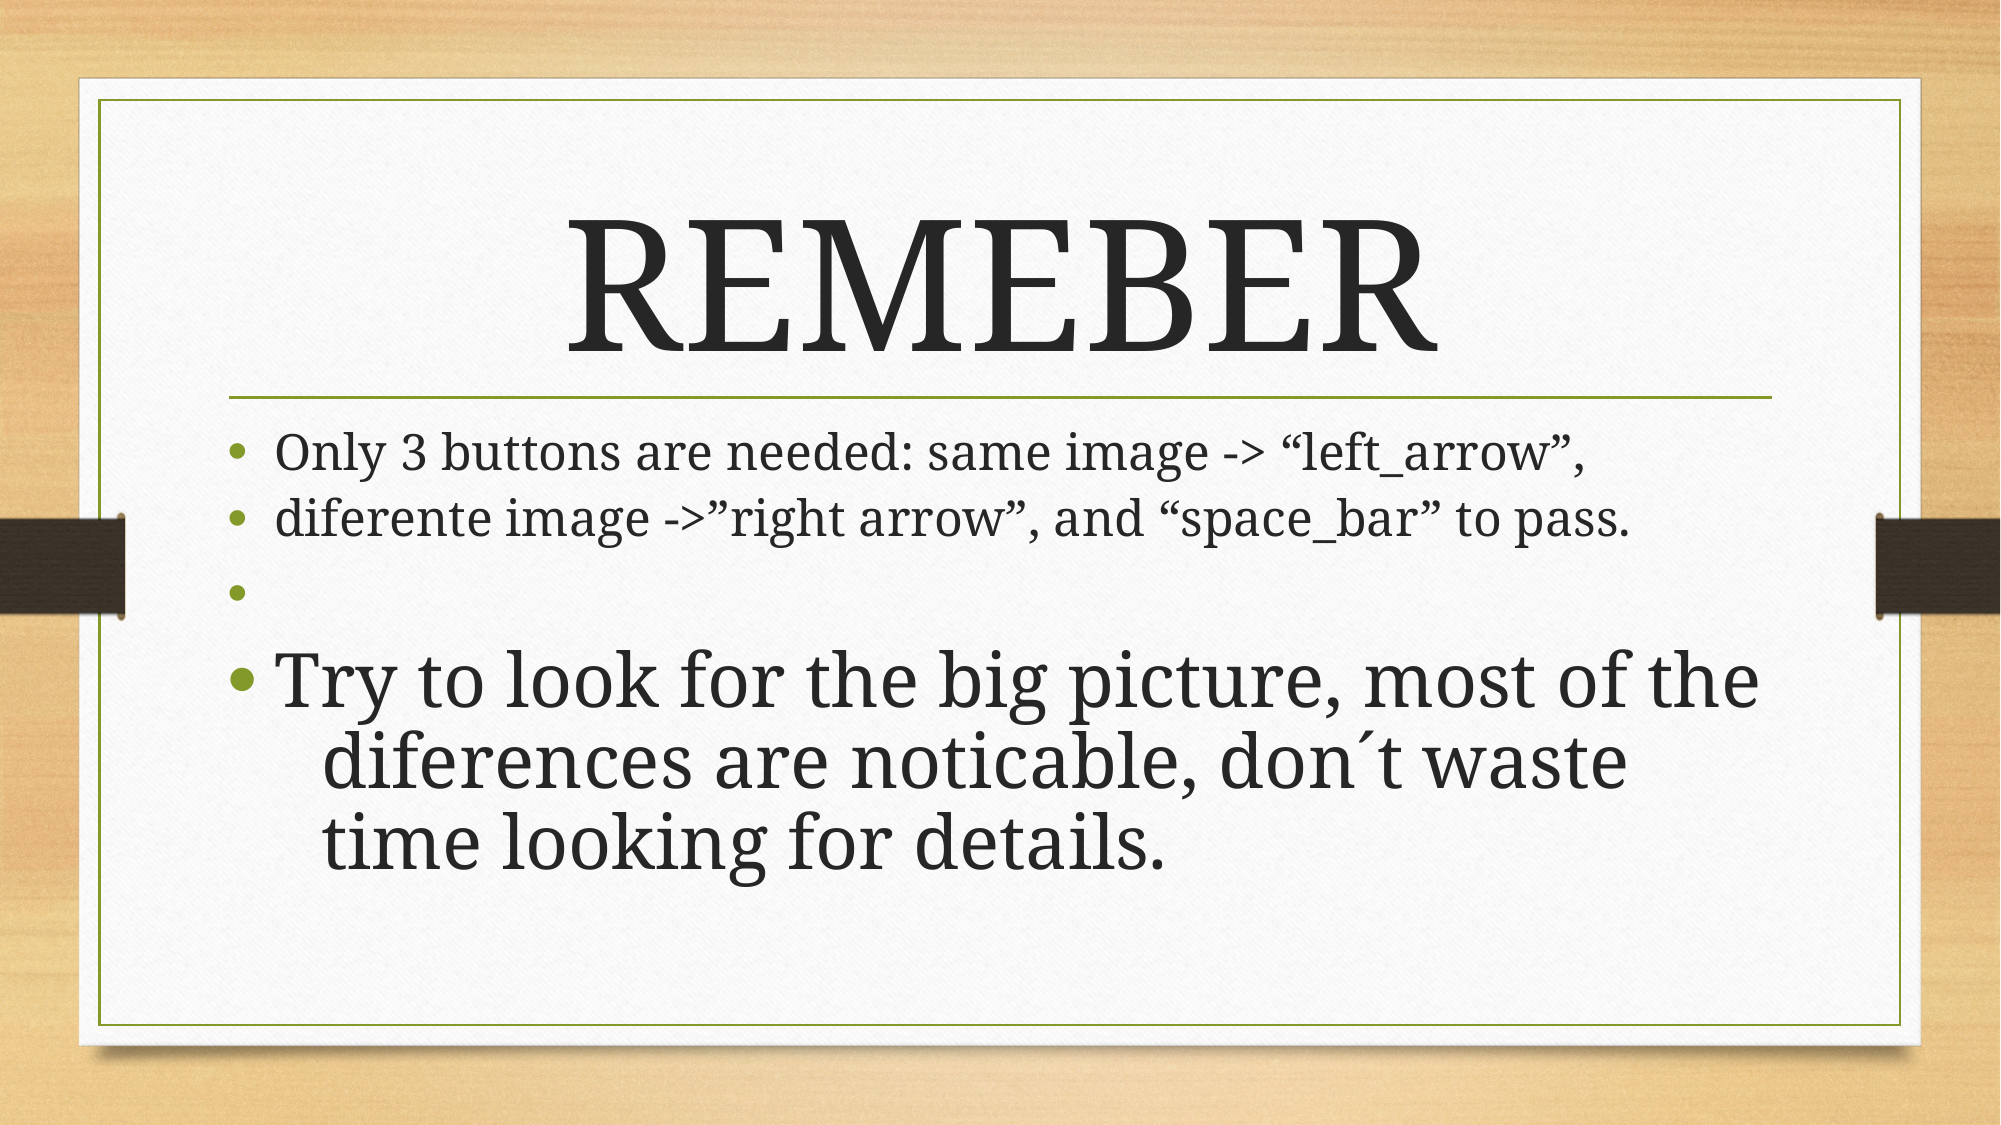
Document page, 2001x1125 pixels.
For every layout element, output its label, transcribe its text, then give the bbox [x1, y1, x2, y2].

list Only 3 buttons are needed: same image -> “left_arrow”, diferente image ->”right arrow”, and “space_bar” to pass. Try to look for the big picture, most of the diferences are noticable, don´t waste time looking for details. [212, 419, 1788, 964]
title REMEBER [212, 161, 1788, 376]
